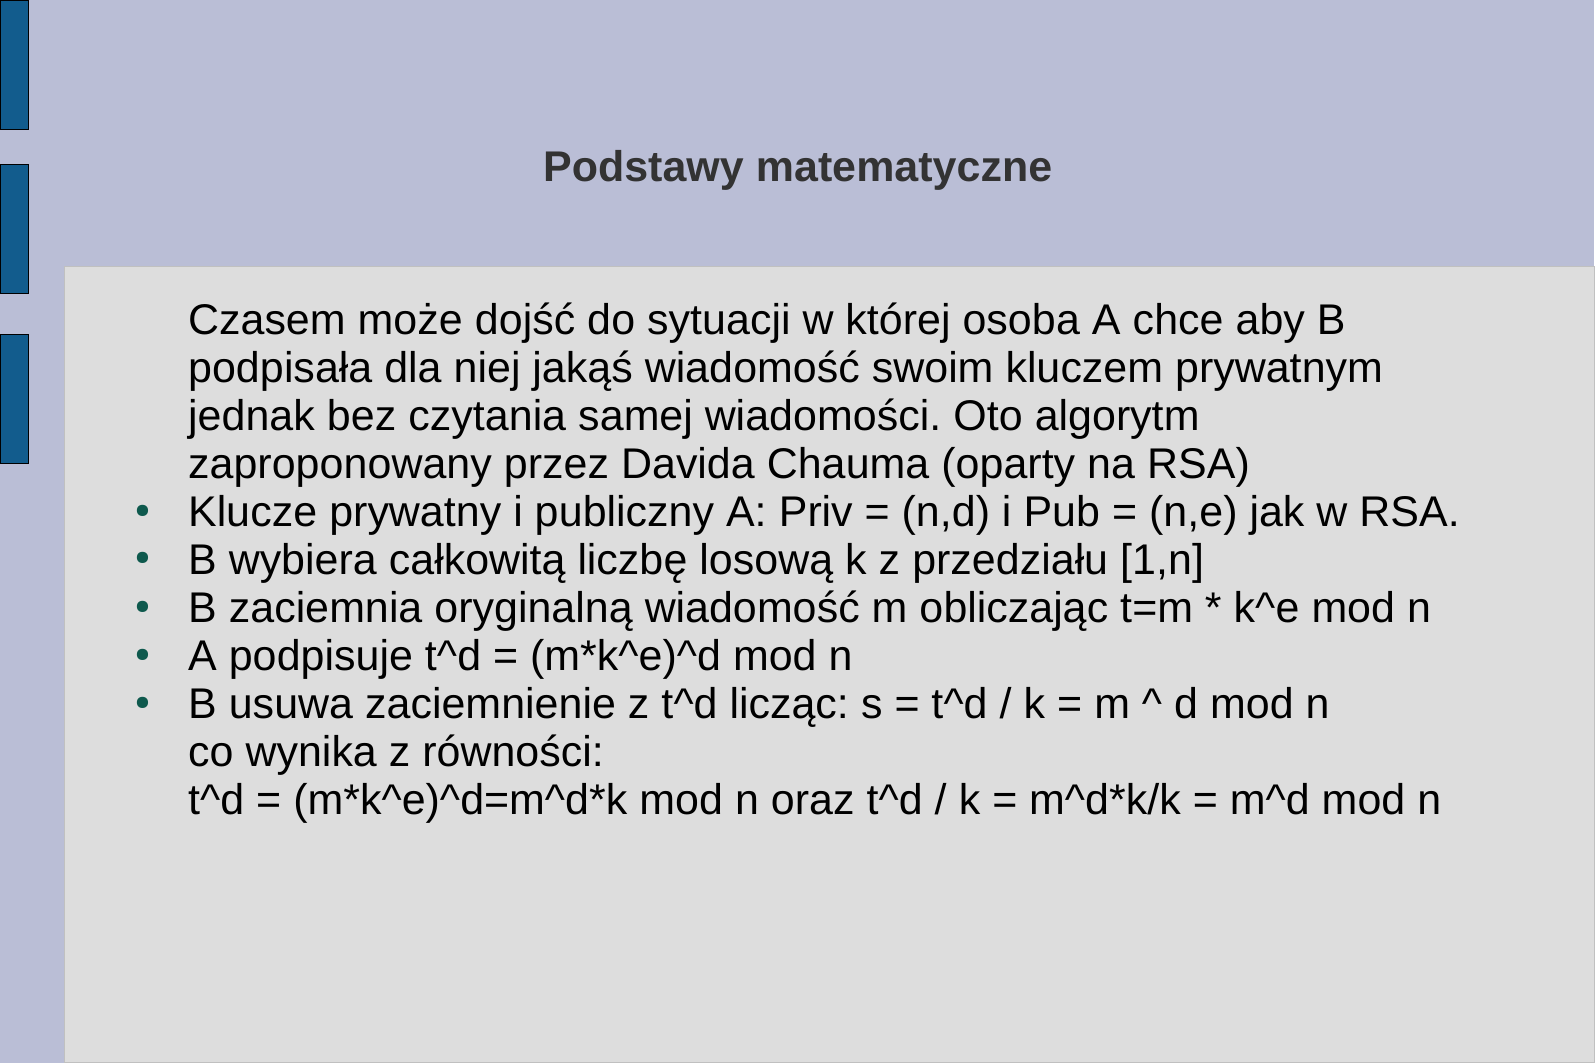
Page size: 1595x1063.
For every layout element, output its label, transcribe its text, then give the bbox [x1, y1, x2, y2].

list Czasem może dojść do sytuacji w której osoba A chce aby B podpisała dla niej jakąś wiadomość swoim kluczem prywatnym jednak bez czytania samej wiadomości. Oto algorytm zaproponowany przez Davida Chauma (oparty na RSA) Klucze prywatny i publiczny A: Priv = (n,d) i Pub = (n,e) jak w RSA. B wybiera całkowitą liczbę losową k z przedziału [1,n] B zaciemnia oryginalną wiadomość m obliczając t=m * k^e mod n A podpisuje t^d = (m*k^e)^d mod n B usuwa zaciemnienie z t^d licząc: s = t^d / k = m ^ d mod n co wynika z równości: t^d = (m*k^e)^d=m^d*k mod n oraz t^d / k = m^d*k/k = m^d mod n [117, 295, 1479, 966]
title Podstawy matematyczne [117, 78, 1479, 256]
